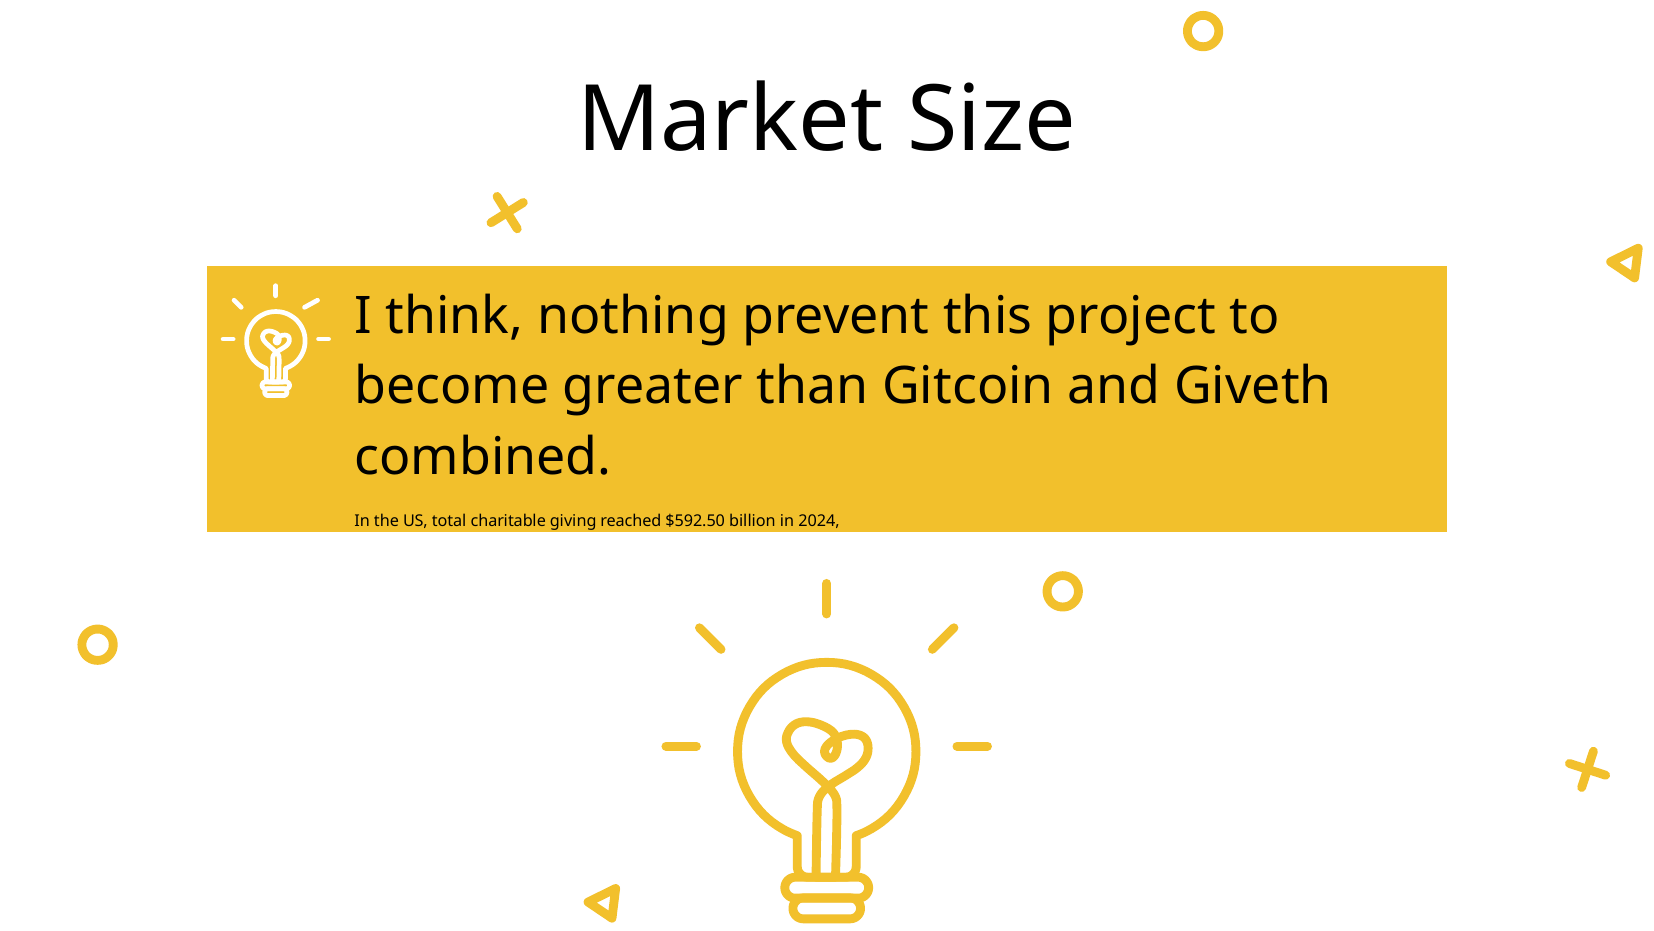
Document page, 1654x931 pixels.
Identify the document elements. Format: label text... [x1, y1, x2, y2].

title Market Size [82, 37, 1571, 193]
list I think, nothing prevent this project to become greater than Gitcoin and Giveth combined. In the US, total charitable giving reached $592.50 billion in 2024, [354, 277, 1447, 532]
